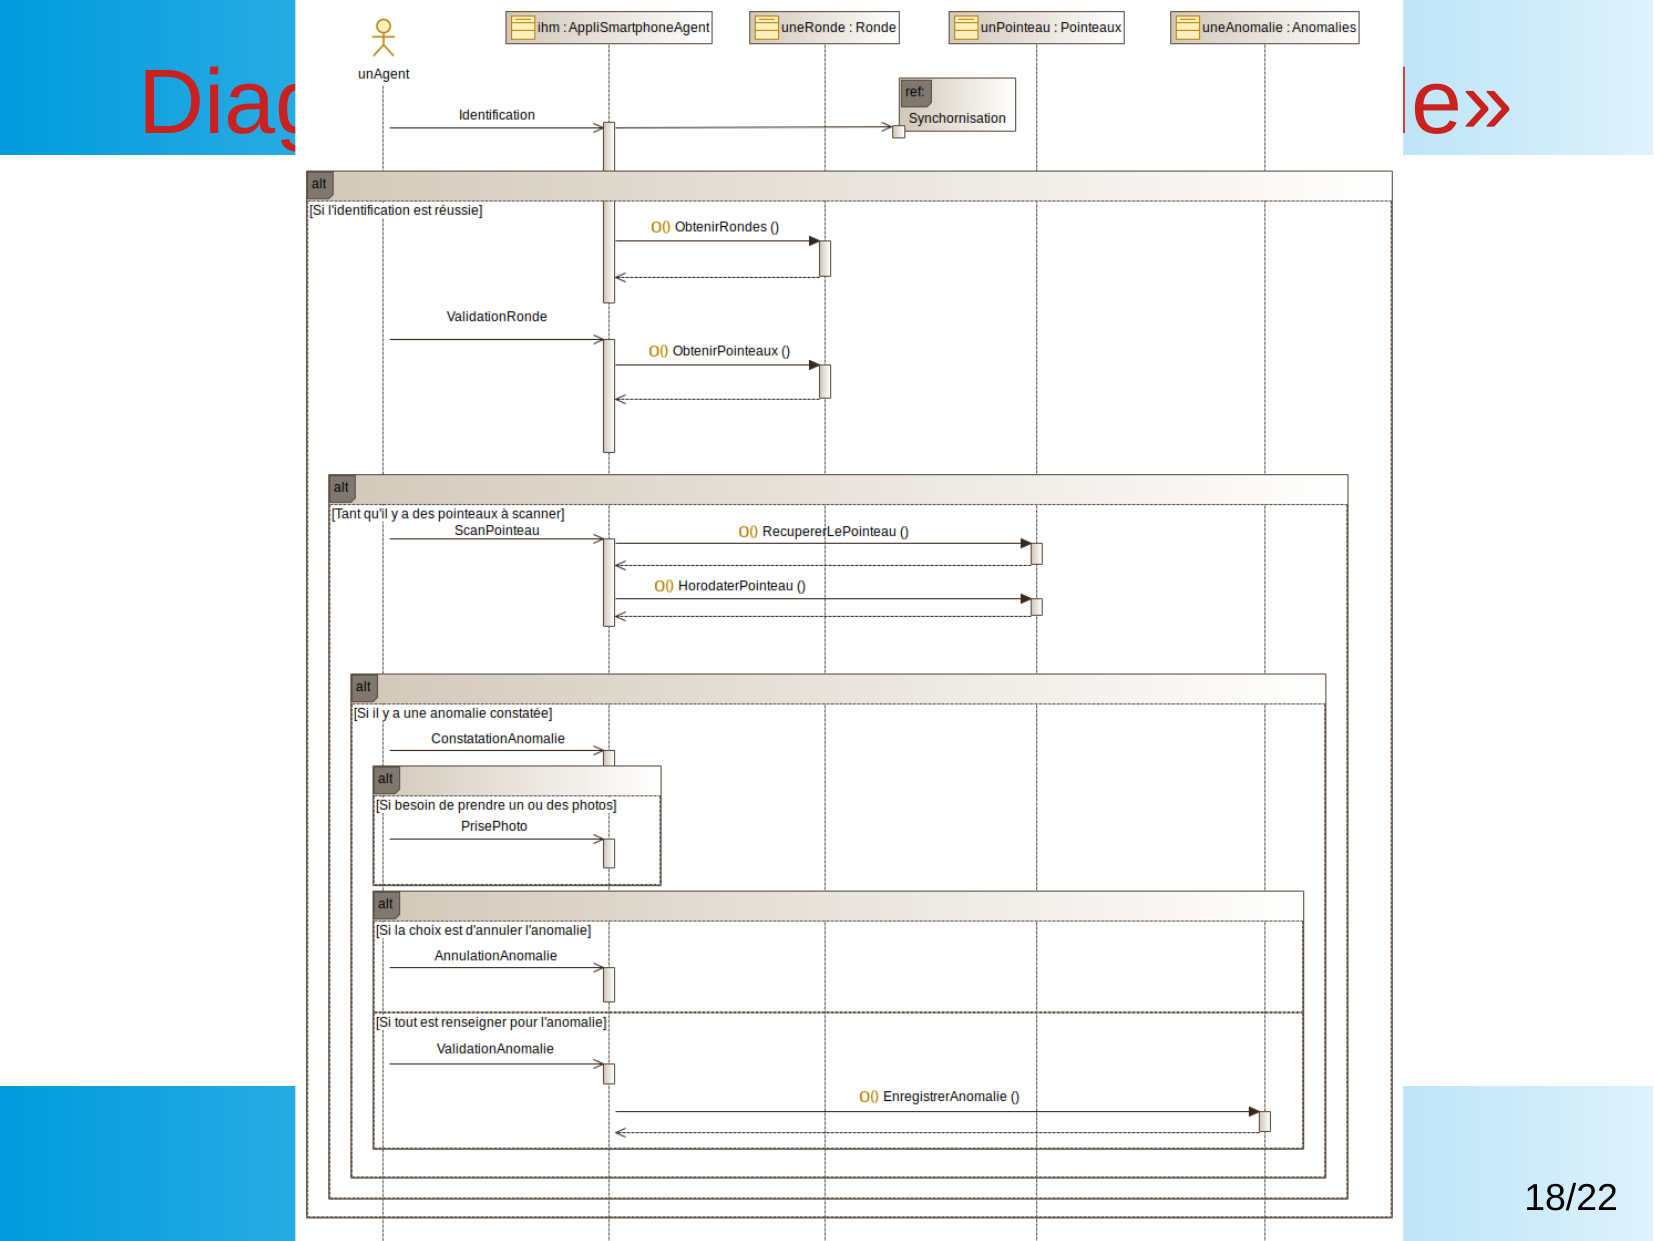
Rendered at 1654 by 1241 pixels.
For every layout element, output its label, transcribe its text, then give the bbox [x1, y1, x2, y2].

picture [295, 0, 1404, 1241]
text_box <numéro>/22 [1509, 1169, 1654, 1240]
title Diagramme «Réaliser une ronde» [1404, 49, 1571, 155]
title Diagramme «Réaliser une ronde» [82, 49, 295, 155]
